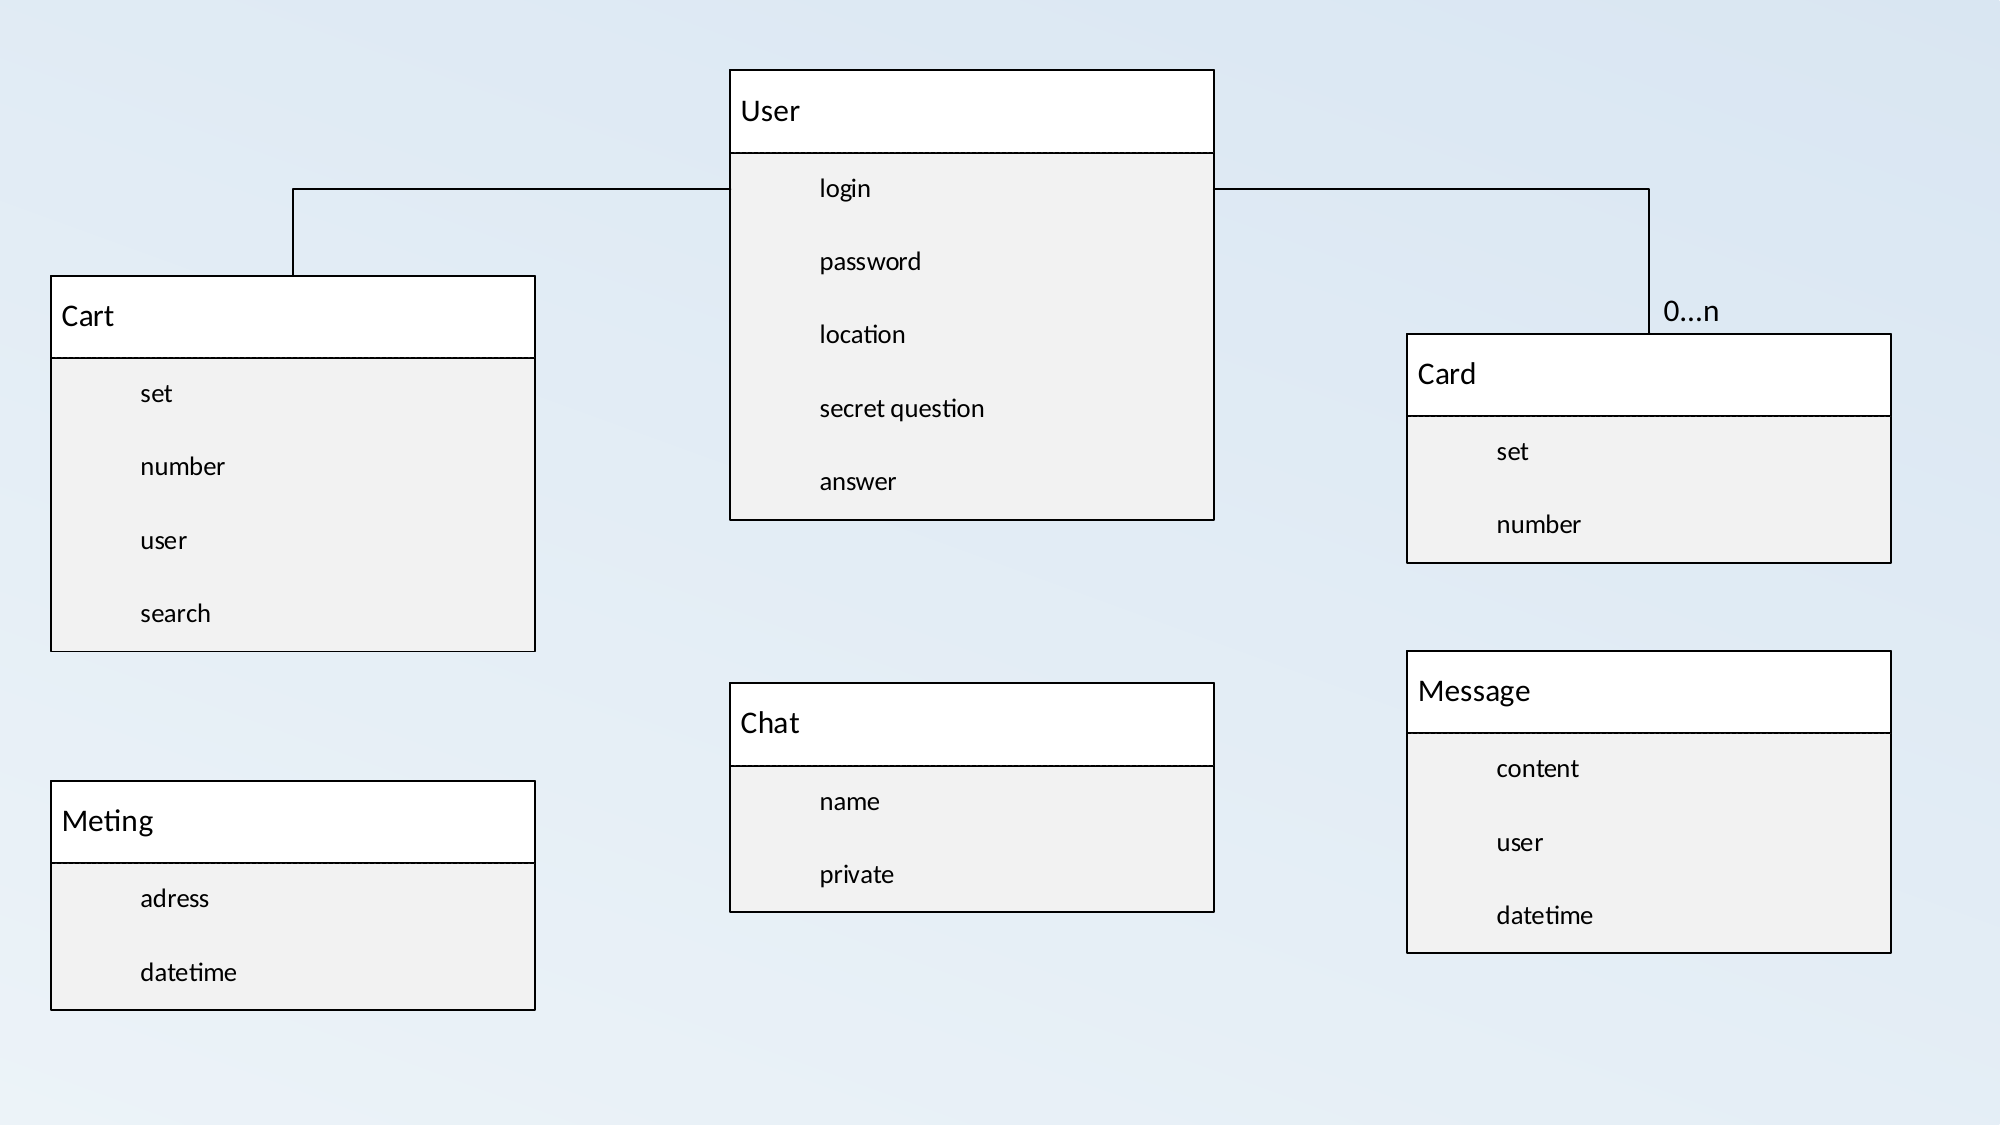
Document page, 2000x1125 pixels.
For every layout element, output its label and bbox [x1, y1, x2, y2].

picture [42, 66, 1893, 1012]
